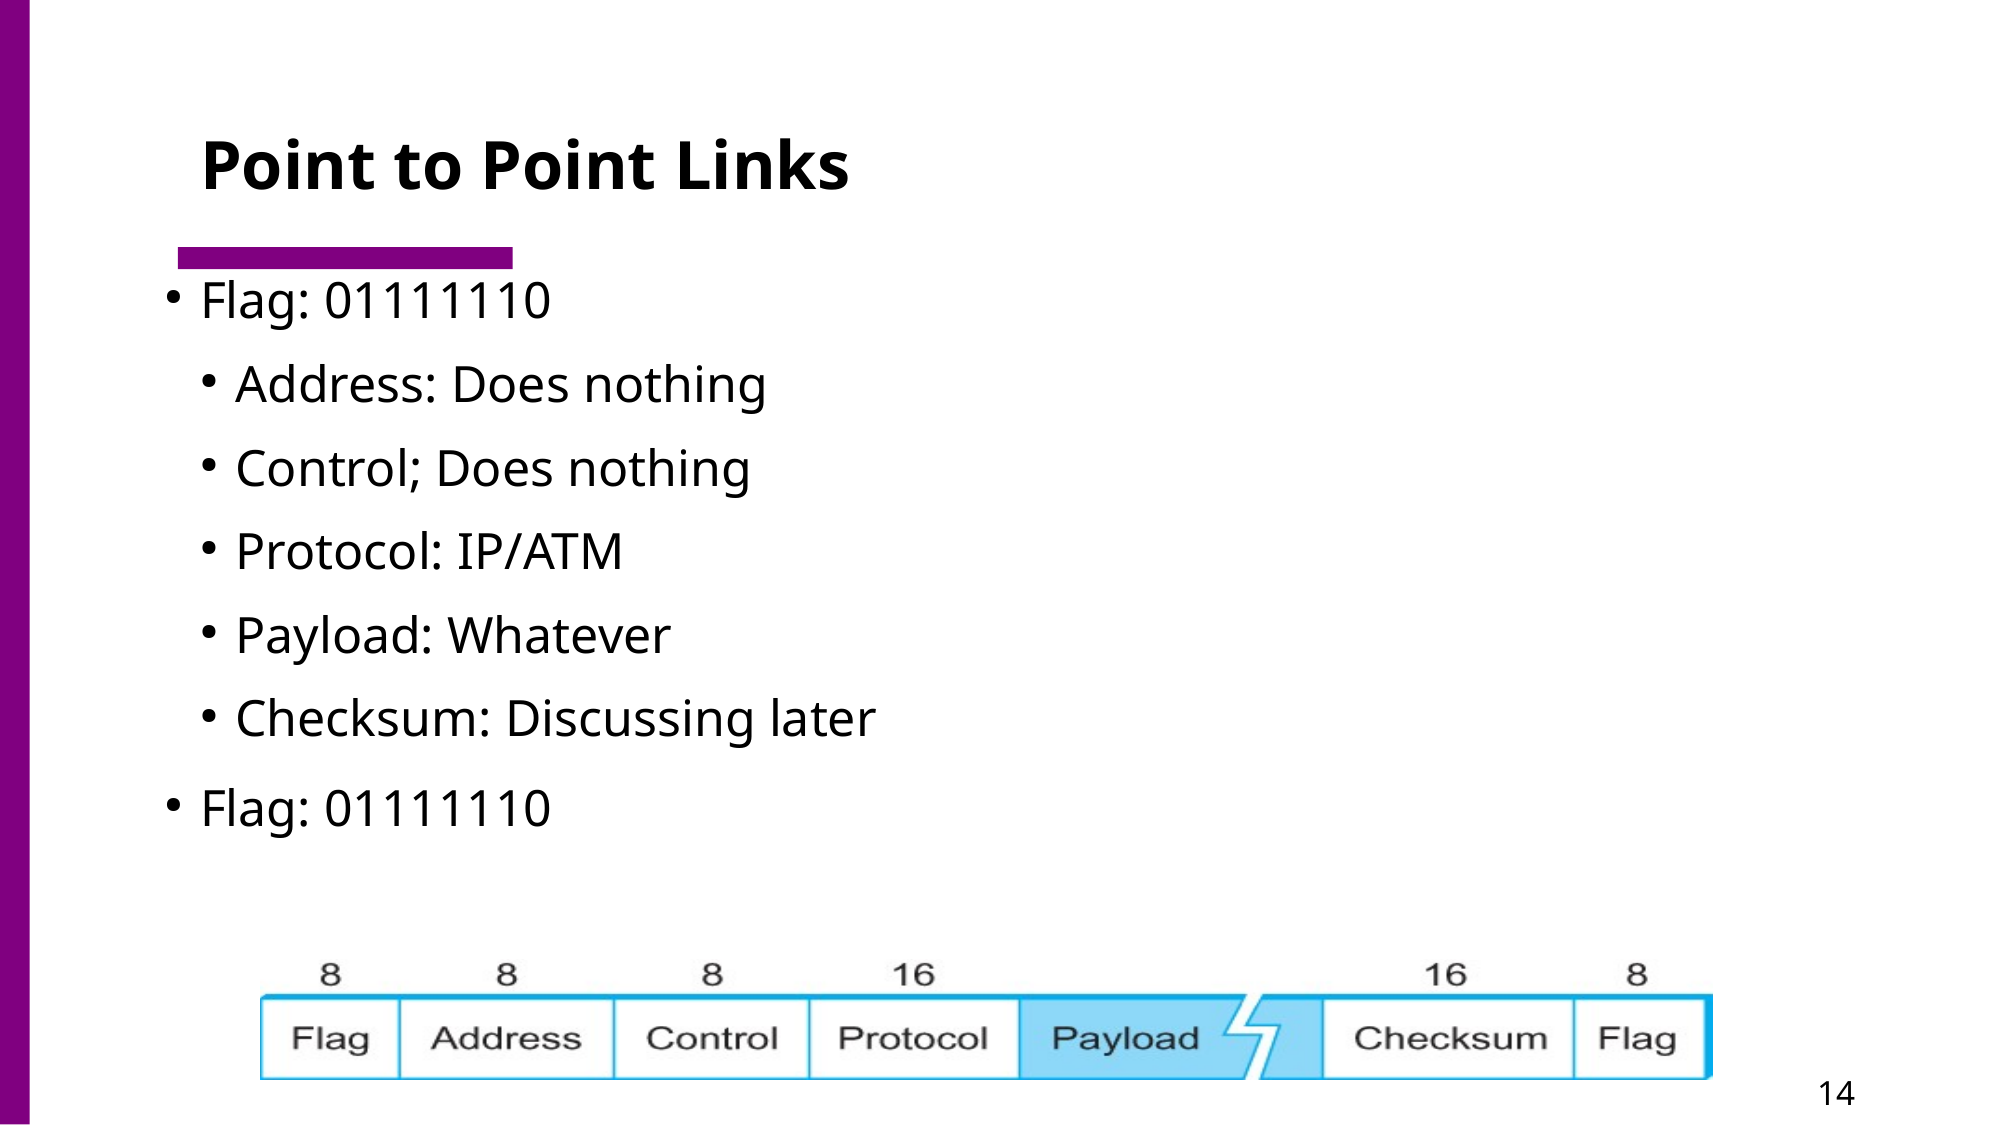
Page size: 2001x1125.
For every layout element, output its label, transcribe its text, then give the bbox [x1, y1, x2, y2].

title Point to Point Links [149, 84, 1962, 211]
picture [260, 959, 1713, 1081]
list Flag: 01111110 Address: Does nothing Control; Does nothing Protocol: IP/ATM Payload: Whatever Checksum: Discussing later Flag: 01111110 [149, 184, 1959, 1024]
